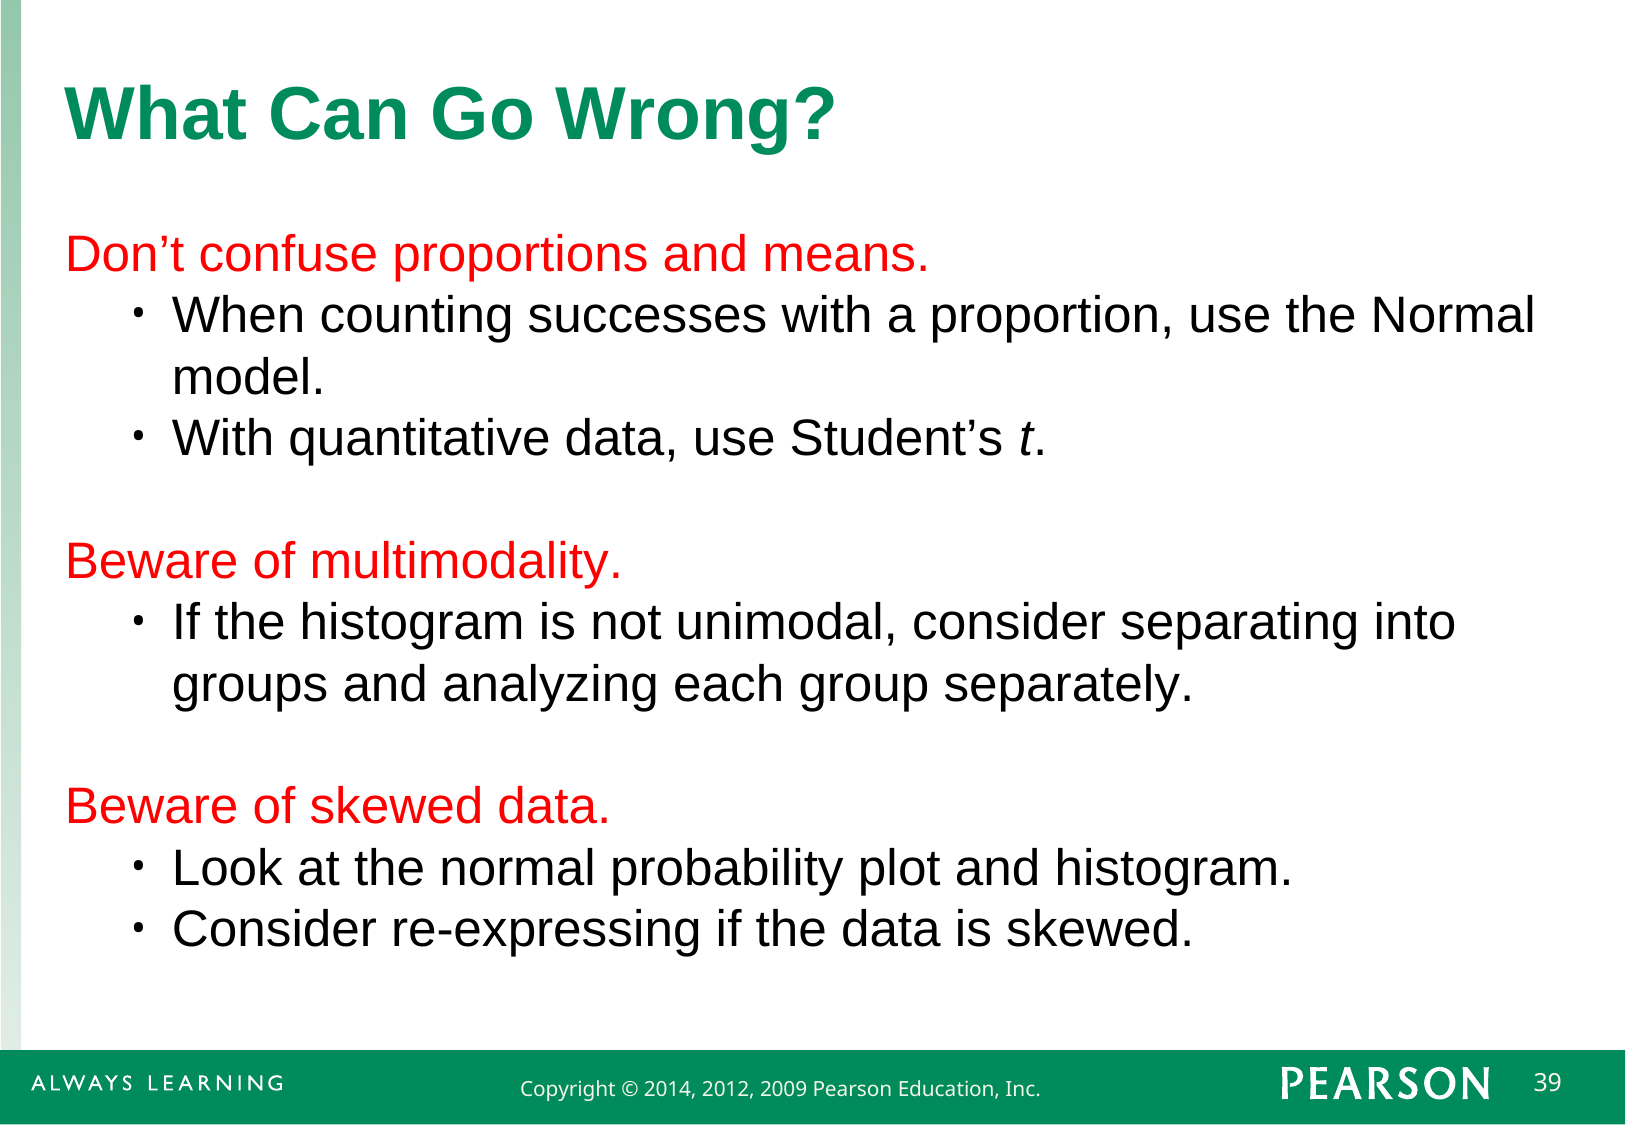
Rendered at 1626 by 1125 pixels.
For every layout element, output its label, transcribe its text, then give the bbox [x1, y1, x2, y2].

list Don’t confuse proportions and means. When counting successes with a proportion, use the Normal model. With quantitative data, use Student’s t. Beware of multimodality. If the histogram is not unimodal, consider separating into groups and analyzing each group separately. Beware of skewed data. Look at the normal probability plot and histogram. Consider re-expressing if the data is skewed. [64, 220, 1560, 963]
title What Can Go Wrong? [64, 64, 1560, 213]
